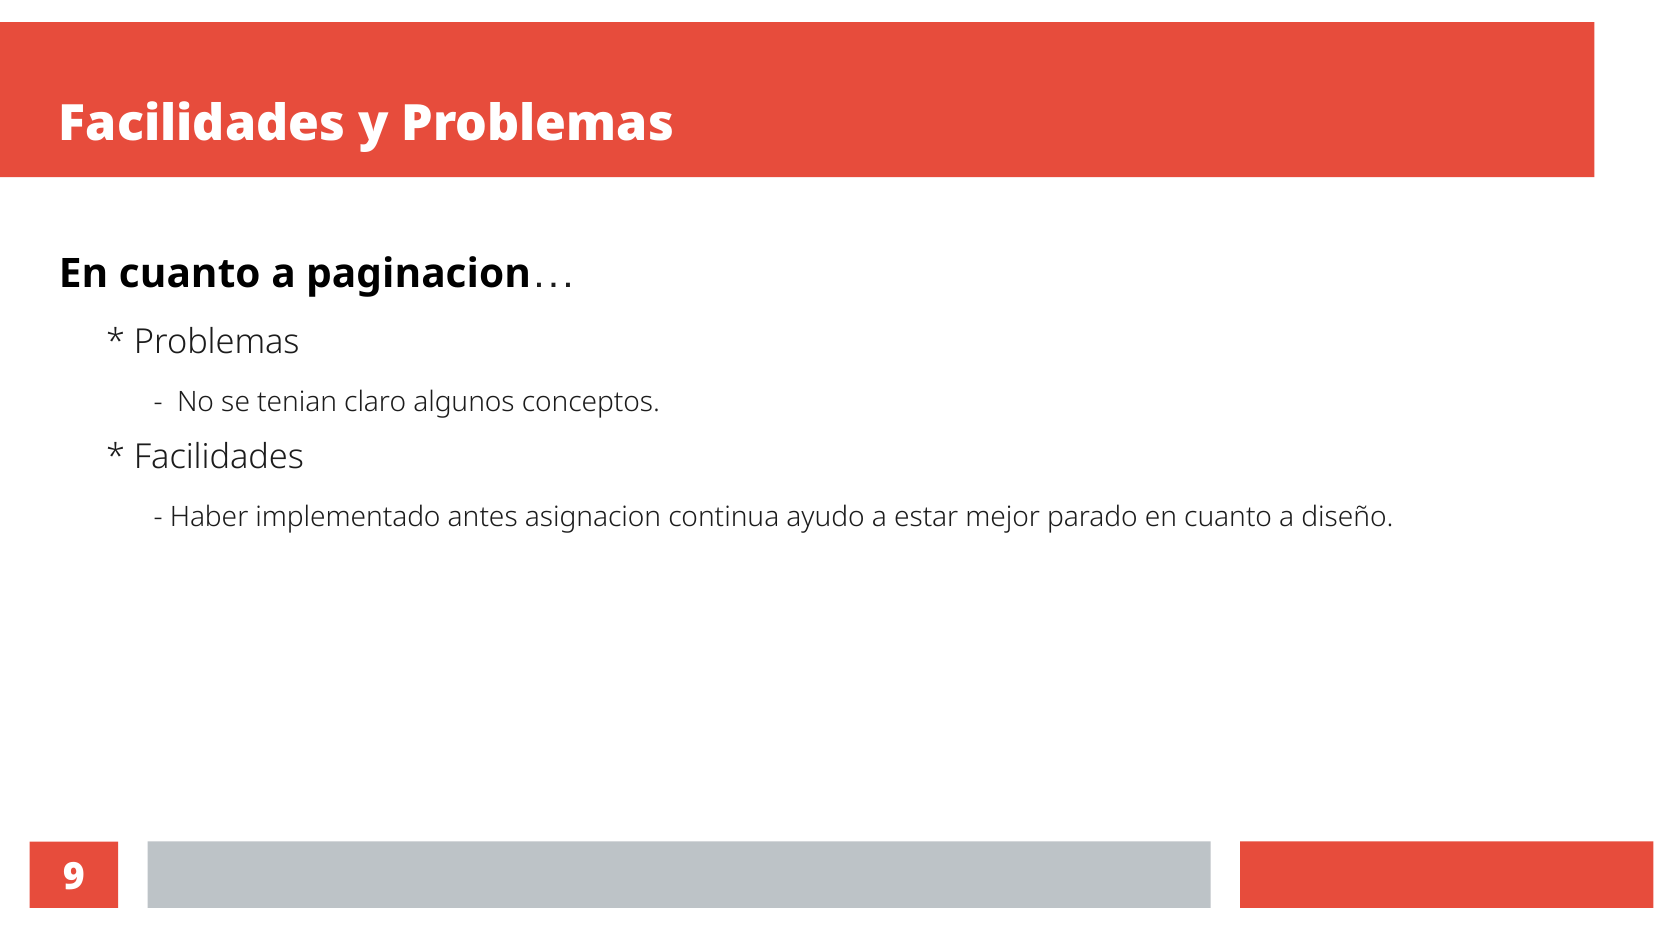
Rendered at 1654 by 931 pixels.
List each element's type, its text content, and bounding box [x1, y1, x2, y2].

title Facilidades y Problemas [59, 44, 1595, 156]
list En cuanto a paginacion... * Problemas - No se tenian claro algunos conceptos. * Facilidades - Haber implementado antes asignacion continua ayudo a estar mejor parado en cuanto a diseño. [59, 243, 1565, 820]
